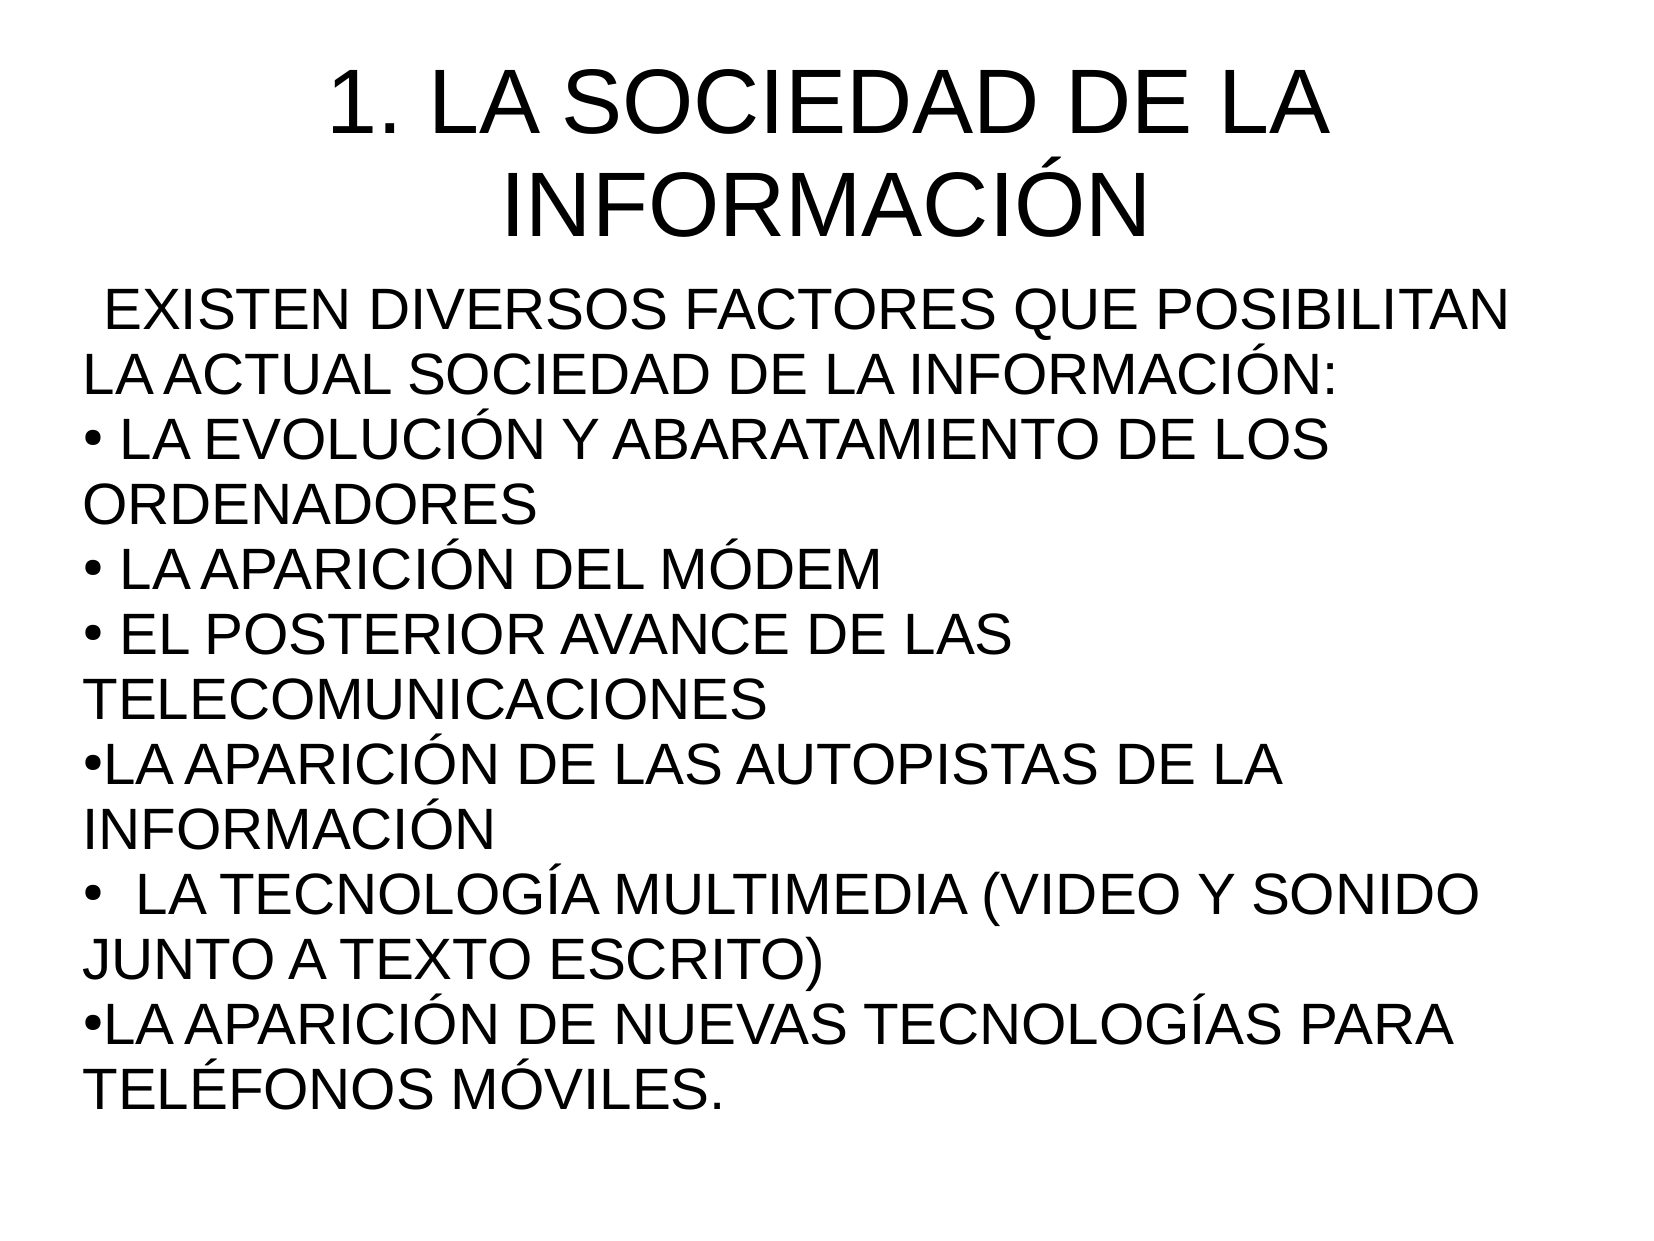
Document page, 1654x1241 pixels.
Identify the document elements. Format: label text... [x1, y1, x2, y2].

title 1. LA SOCIEDAD DE LA INFORMACIÓN [82, 49, 1571, 257]
text_box EXISTEN DIVERSOS FACTORES QUE POSIBILITAN LA ACTUAL SOCIEDAD DE LA INFORMACIÓN: LA EVOLUCIÓN Y ABARATAMIENTO DE LOS ORDENADORES LA APARICIÓN DEL MÓDEM EL POSTERIOR AVANCE DE LAS TELECOMUNICACIONES LA APARICIÓN DE LAS AUTOPISTAS DE LA INFORMACIÓN LA TECNOLOGÍA MULTIMEDIA (VIDEO Y SONIDO JUNTO A TEXTO ESCRITO) LA APARICIÓN DE NUEVAS TECNOLOGÍAS PARA TELÉFONOS MÓVILES. [82, 276, 1571, 1123]
